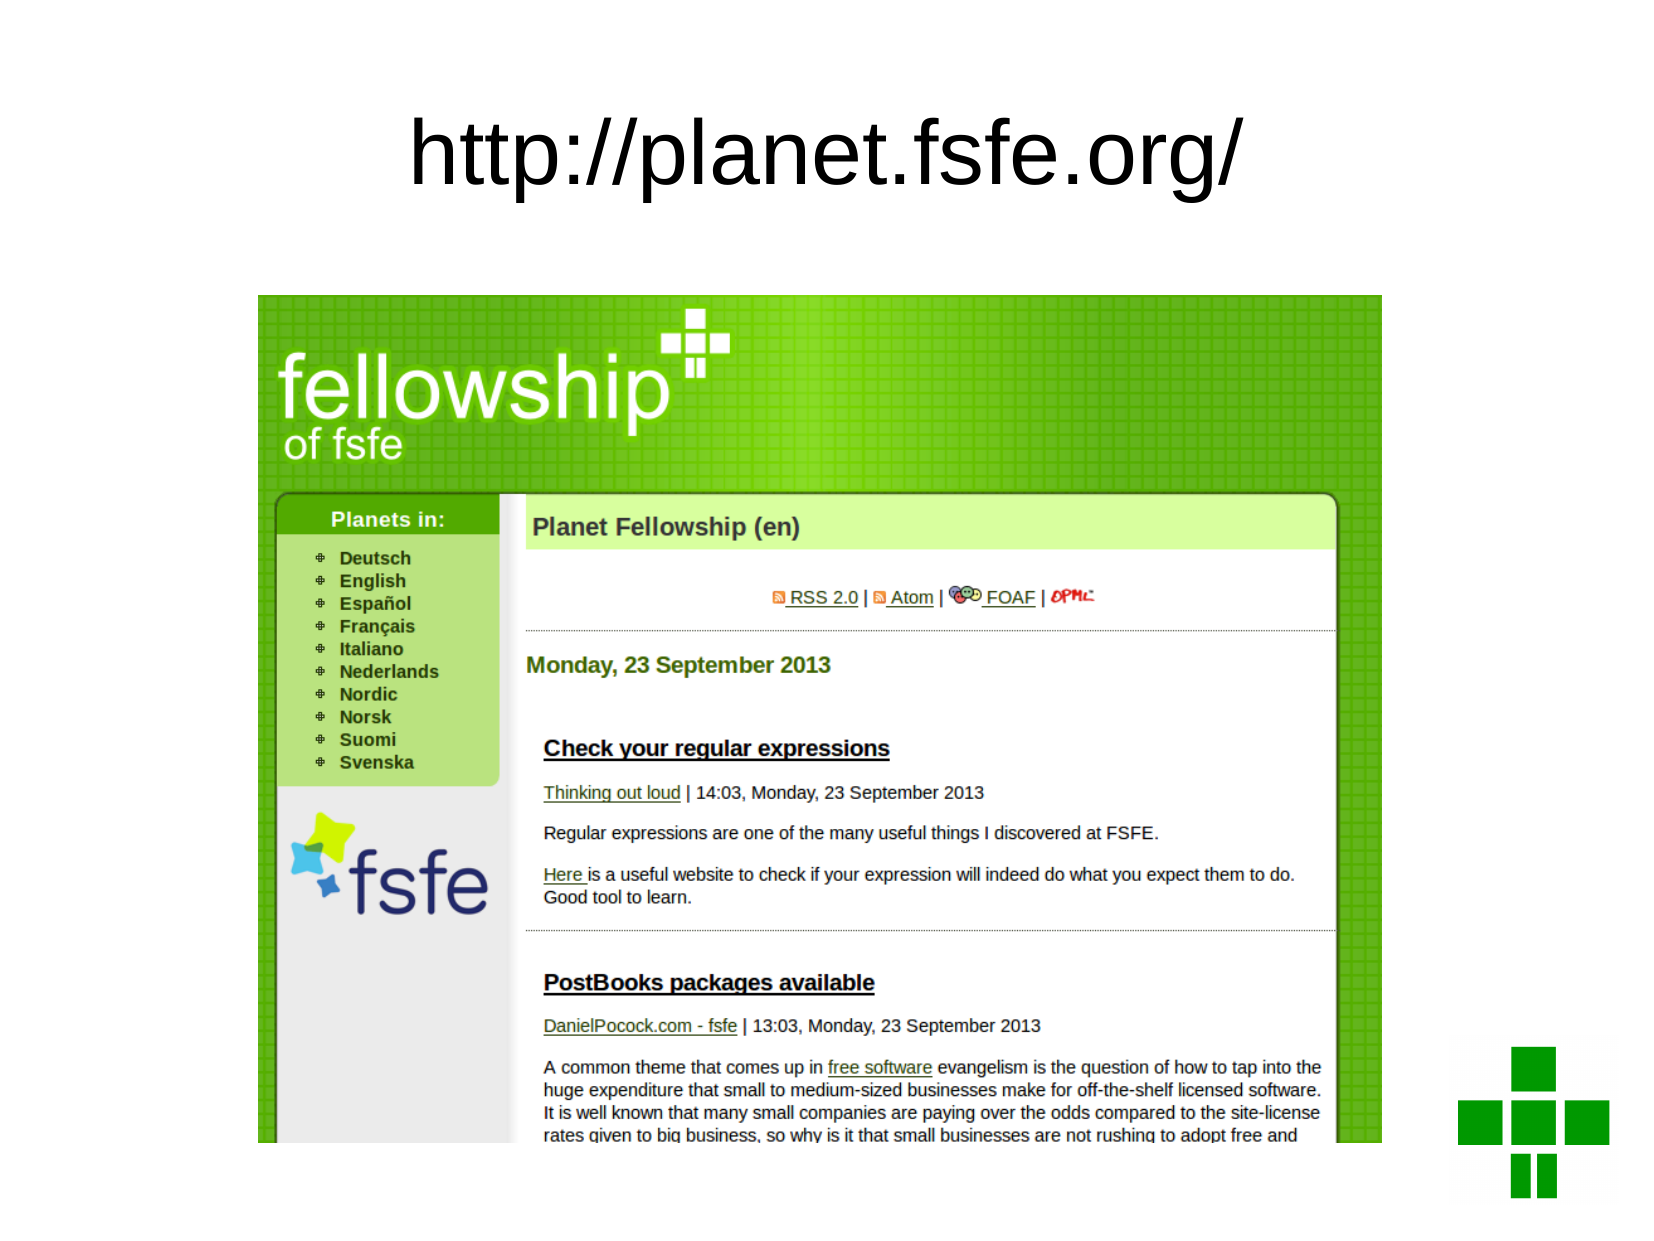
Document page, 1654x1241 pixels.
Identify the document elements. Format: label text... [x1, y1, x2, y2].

picture [258, 295, 1382, 1143]
title http://planet.fsfe.org/ [82, 49, 1571, 257]
picture [1449, 1035, 1619, 1205]
